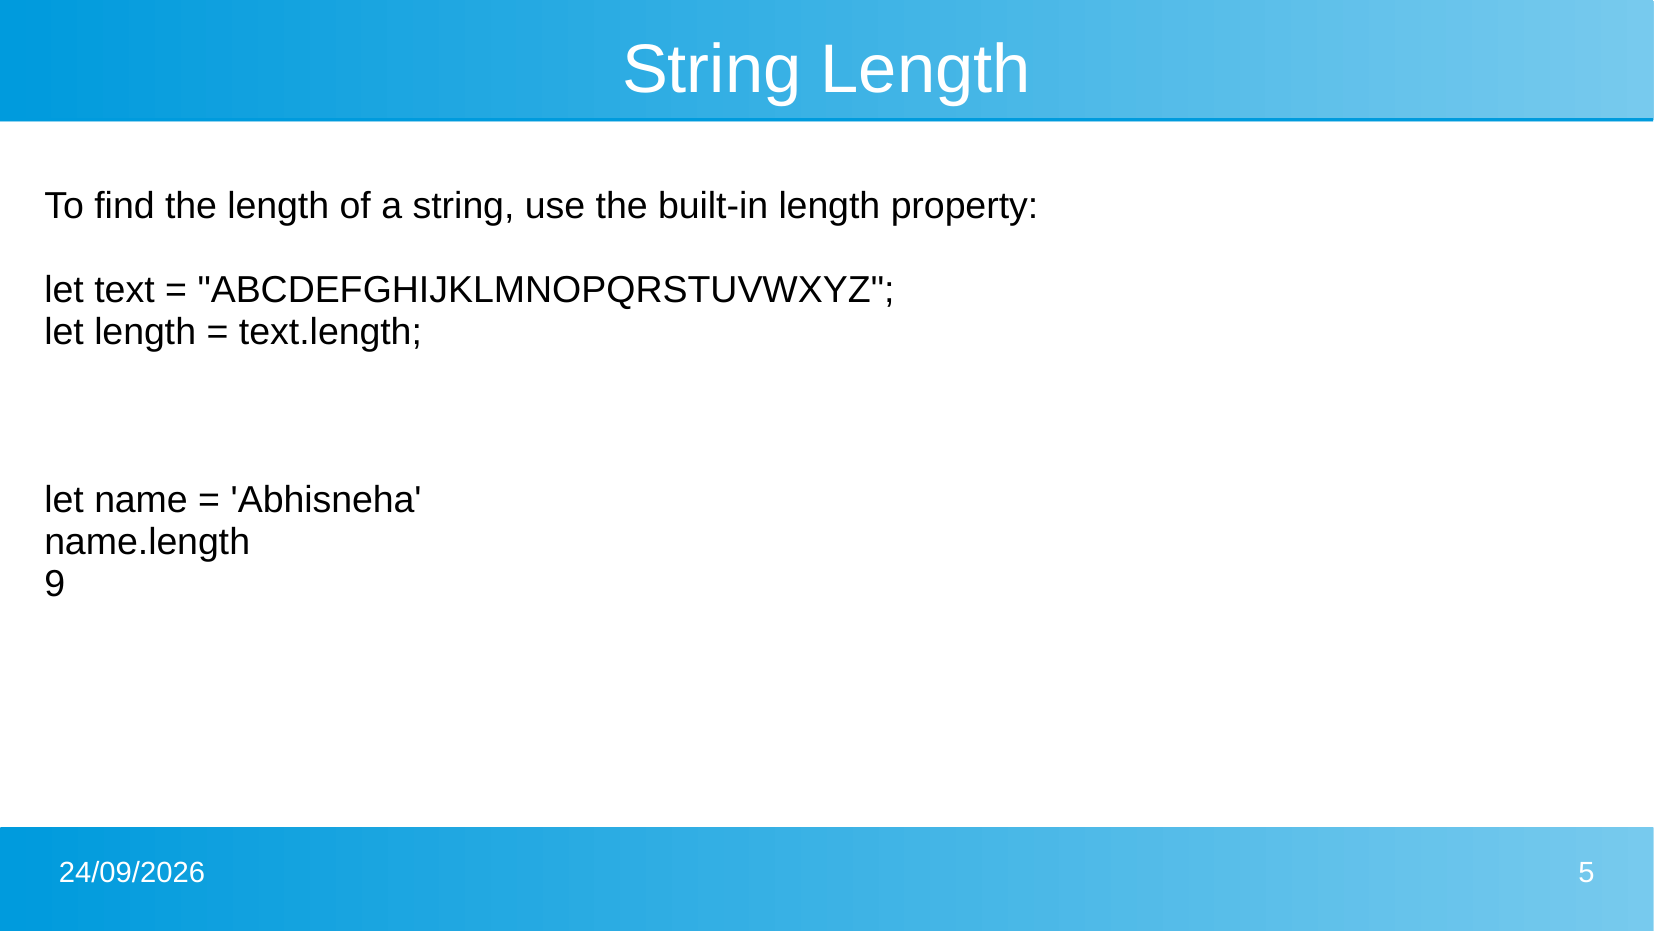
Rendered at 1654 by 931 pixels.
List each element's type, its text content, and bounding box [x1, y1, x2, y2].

text_box To find the length of a string, use the built-in length property: let text = "ABCDEFGHIJKLMNOPQRSTUVWXYZ"; let length = text.length; let name = 'Abhisneha' name.length 9 [29, 177, 1595, 612]
title String Length [59, 29, 1595, 108]
